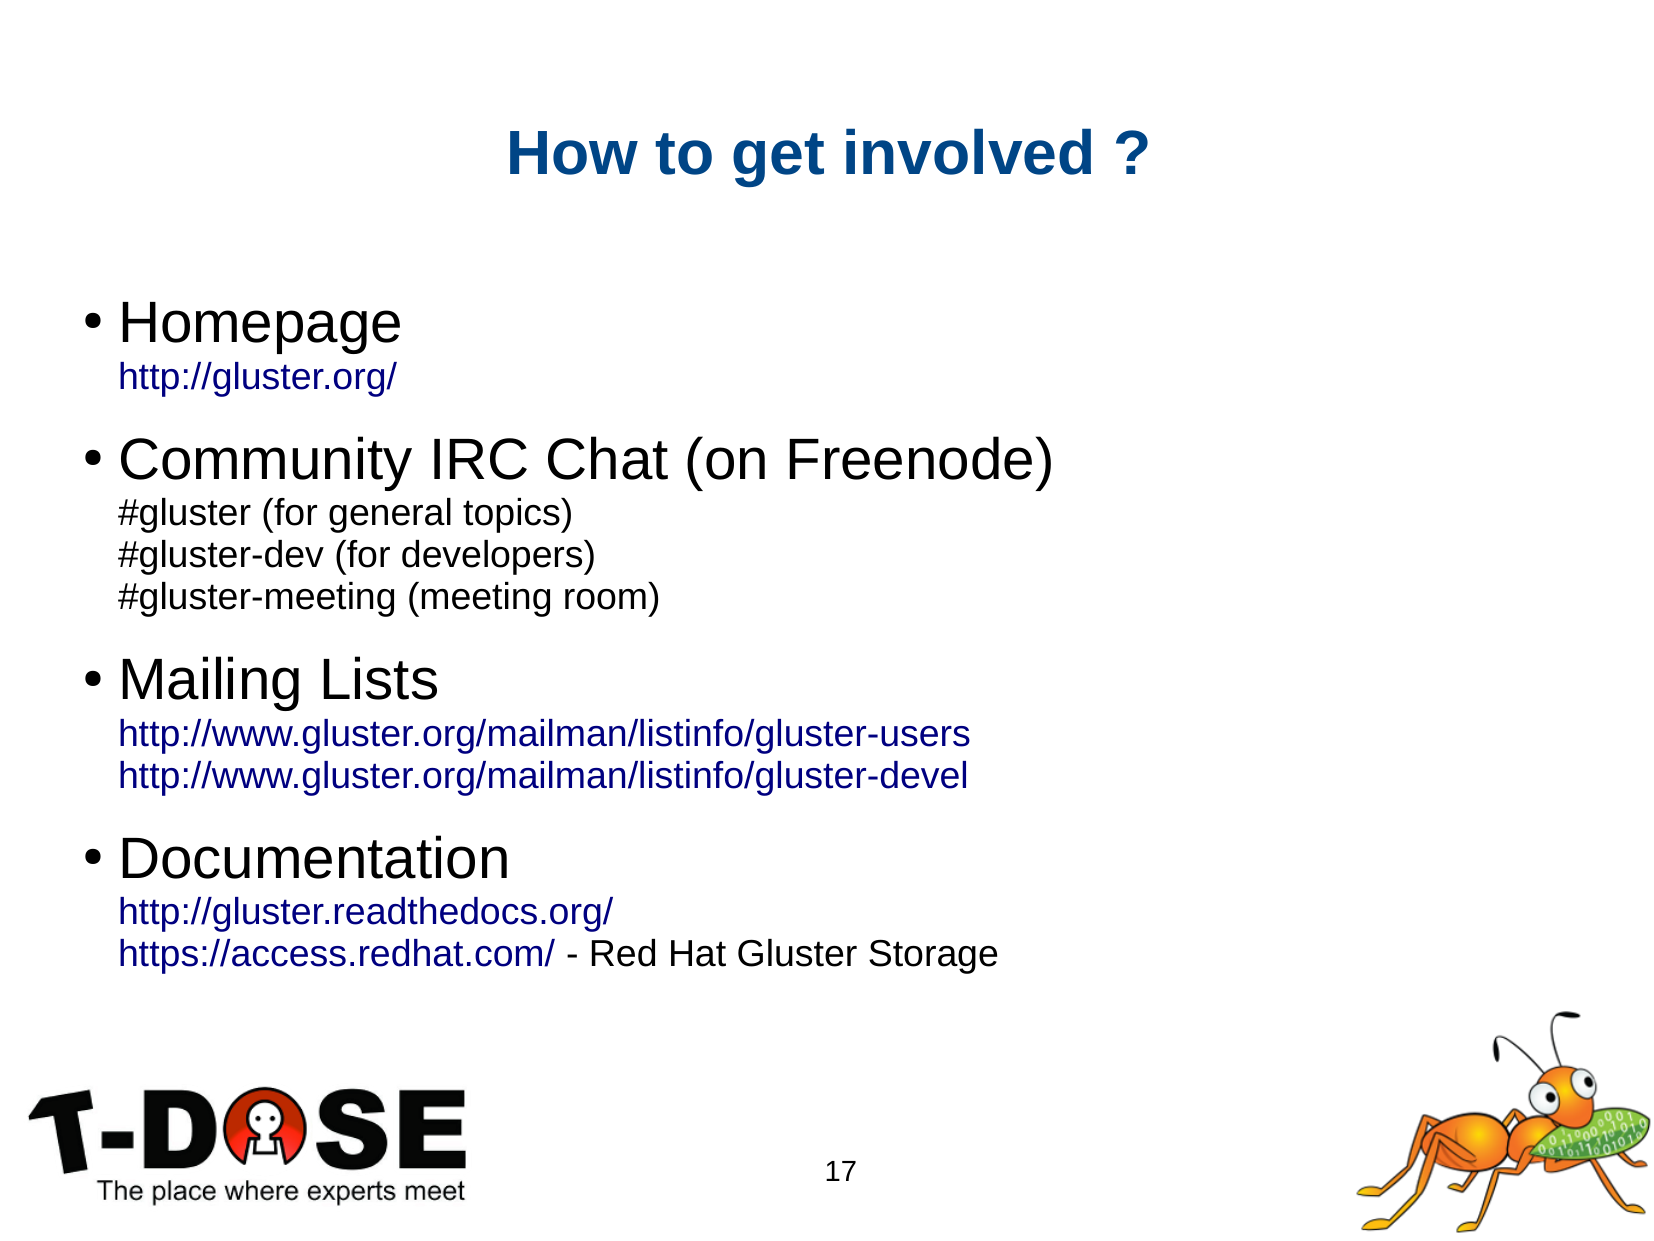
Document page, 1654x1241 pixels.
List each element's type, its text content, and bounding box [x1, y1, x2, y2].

picture [1353, 1009, 1654, 1235]
picture [23, 1067, 481, 1214]
title How to get involved ? [82, 49, 1571, 257]
list Homepage http://gluster.org/ Community IRC Chat (on Freenode) #gluster (for general topics) #gluster-dev (for developers) #gluster-meeting (meeting room) Mailing Lists http://www.gluster.org/mailman/listinfo/gluster-users http://www.gluster.org/mailman/listinfo/gluster-devel Documentation http://gluster.readthedocs.org/ https://access.redhat.com/ - Red Hat Gluster Storage [82, 290, 1571, 1010]
